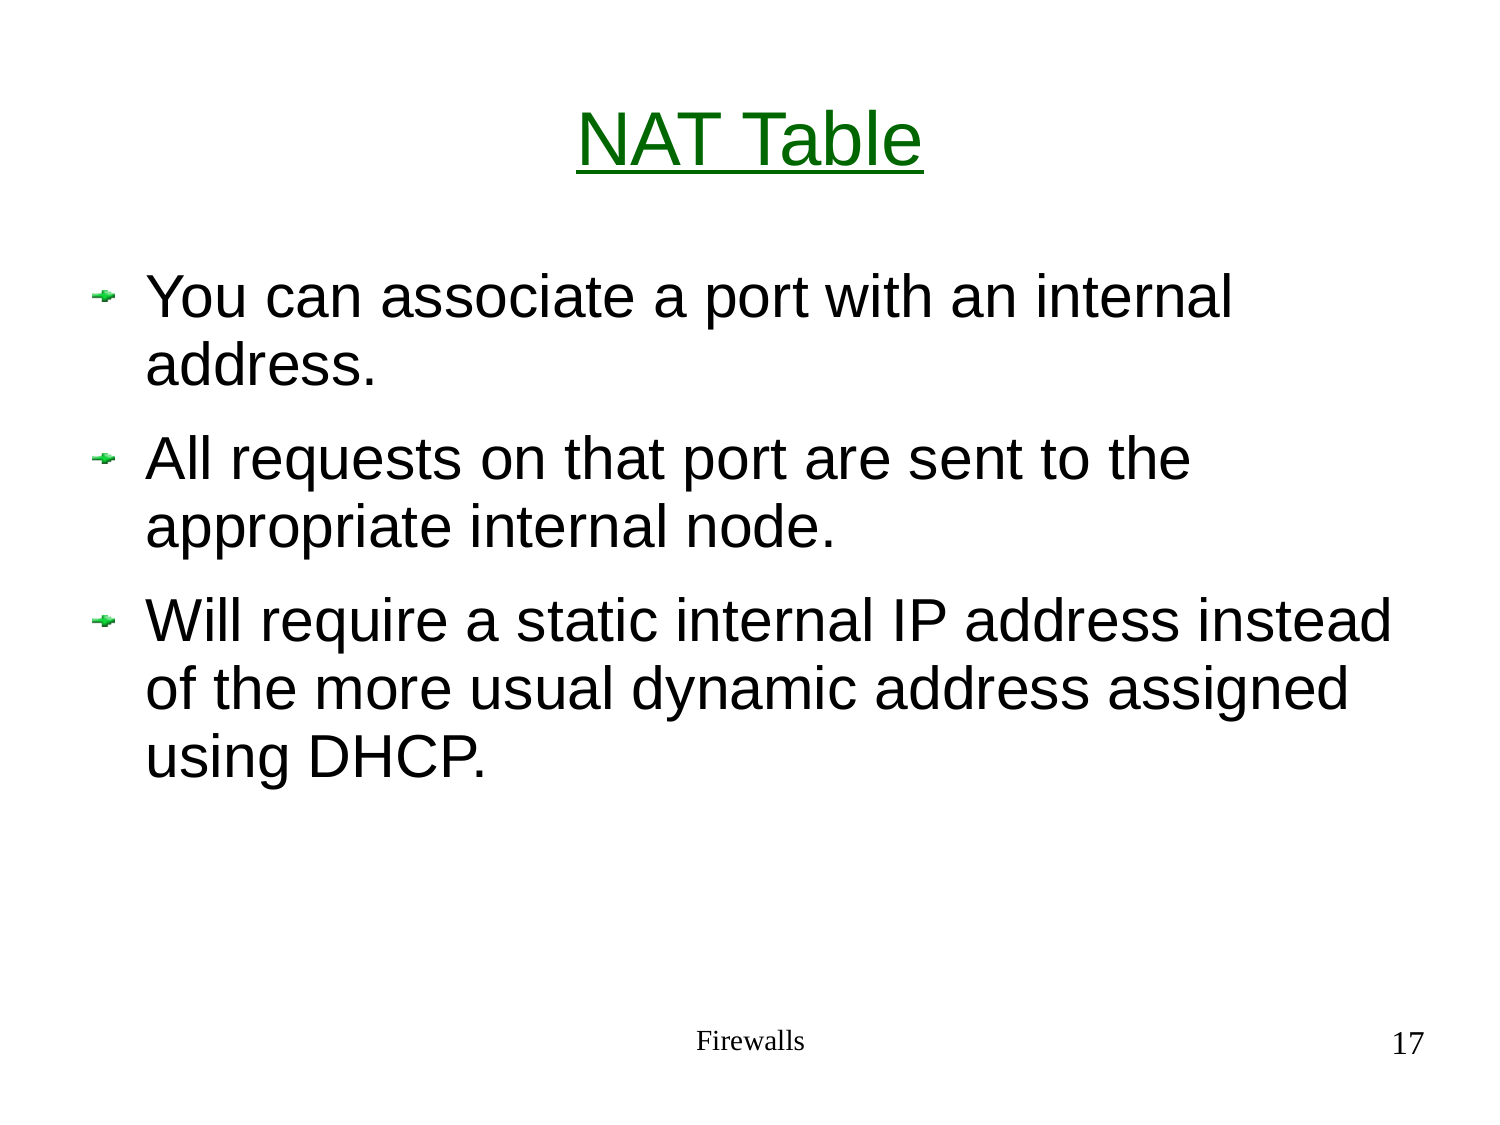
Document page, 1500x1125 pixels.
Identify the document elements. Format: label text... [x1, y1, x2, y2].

title NAT Table [75, 45, 1425, 233]
list You can associate a port with an internal address. All requests on that port are sent to the appropriate internal node. Will require a static internal IP address instead of the more usual dynamic address assigned using DHCP. [75, 262, 1425, 1006]
